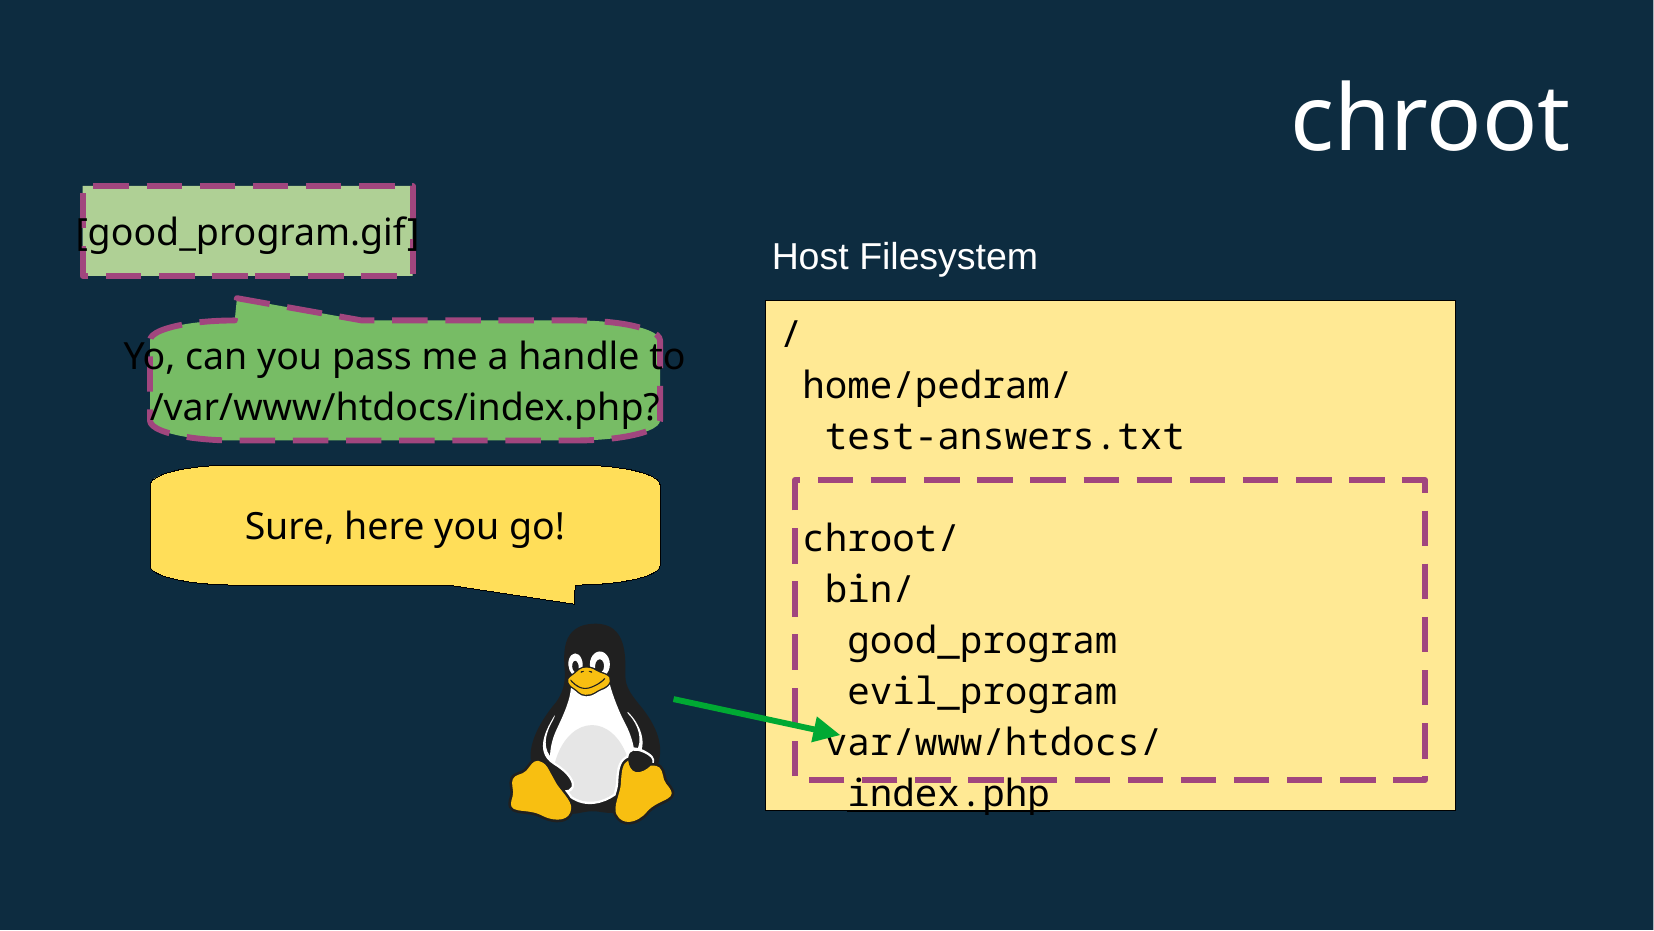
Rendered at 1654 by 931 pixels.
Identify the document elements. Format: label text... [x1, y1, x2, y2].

text_box Yo, can you pass me a handle to /var/www/htdocs/index.php? [150, 298, 661, 441]
text_box Host Filesystem [757, 228, 1054, 286]
picture [507, 623, 676, 826]
text_box / home/pedram/ test-answers.txt chroot/ bin/ good_program evil_program var/www/htdocs/ index.php [765, 300, 1456, 811]
title chroot [82, 37, 1571, 193]
text_box Sure, here you go! [150, 465, 661, 605]
text_box [good_program.gif] [82, 185, 413, 276]
